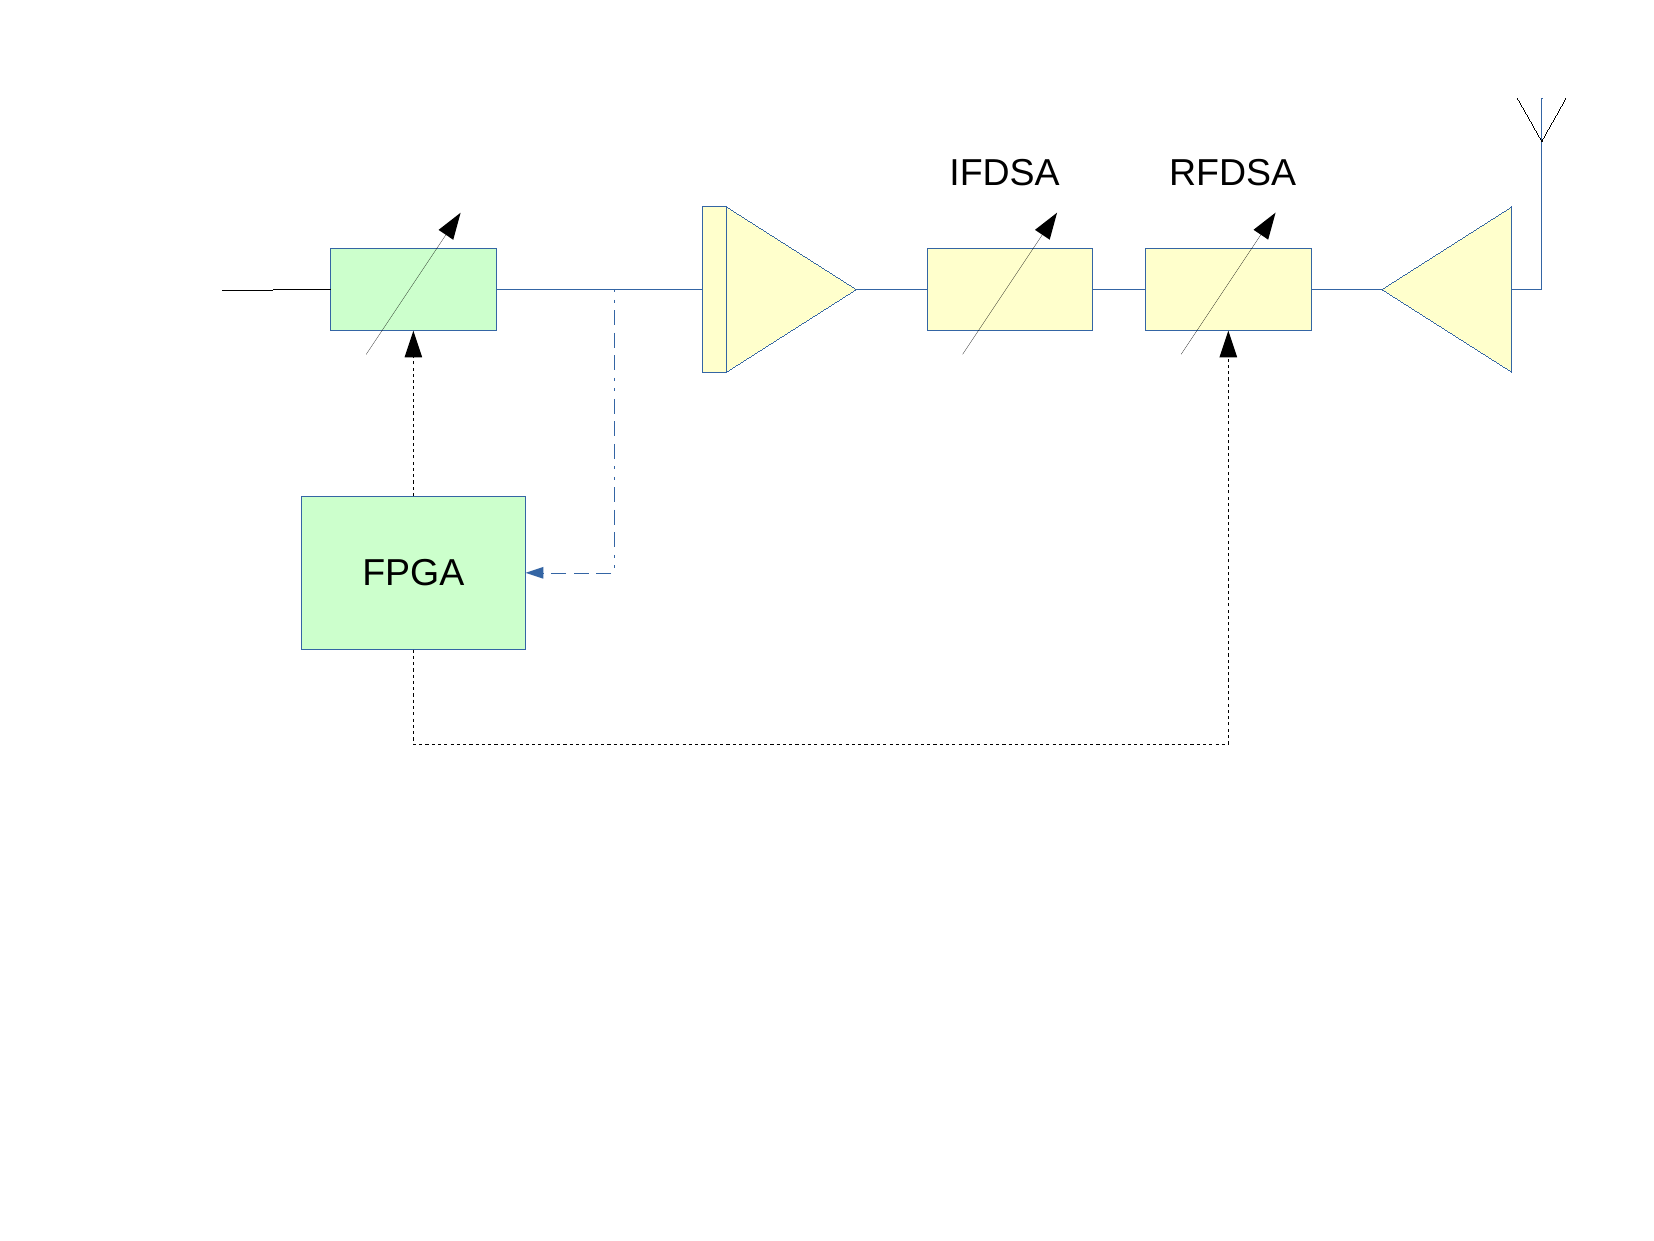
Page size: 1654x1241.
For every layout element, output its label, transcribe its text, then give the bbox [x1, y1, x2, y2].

text_box FPGA [301, 496, 526, 650]
text_box [979, 248, 1093, 331]
text_box RFDSA [1154, 143, 1312, 201]
text_box [927, 248, 1032, 331]
text_box [1198, 248, 1312, 331]
text_box [1145, 248, 1251, 331]
text_box [383, 248, 497, 331]
text_box [330, 248, 436, 331]
text_box IFDSA [934, 143, 1075, 201]
text_box [702, 206, 856, 373]
text_box [1382, 206, 1512, 373]
